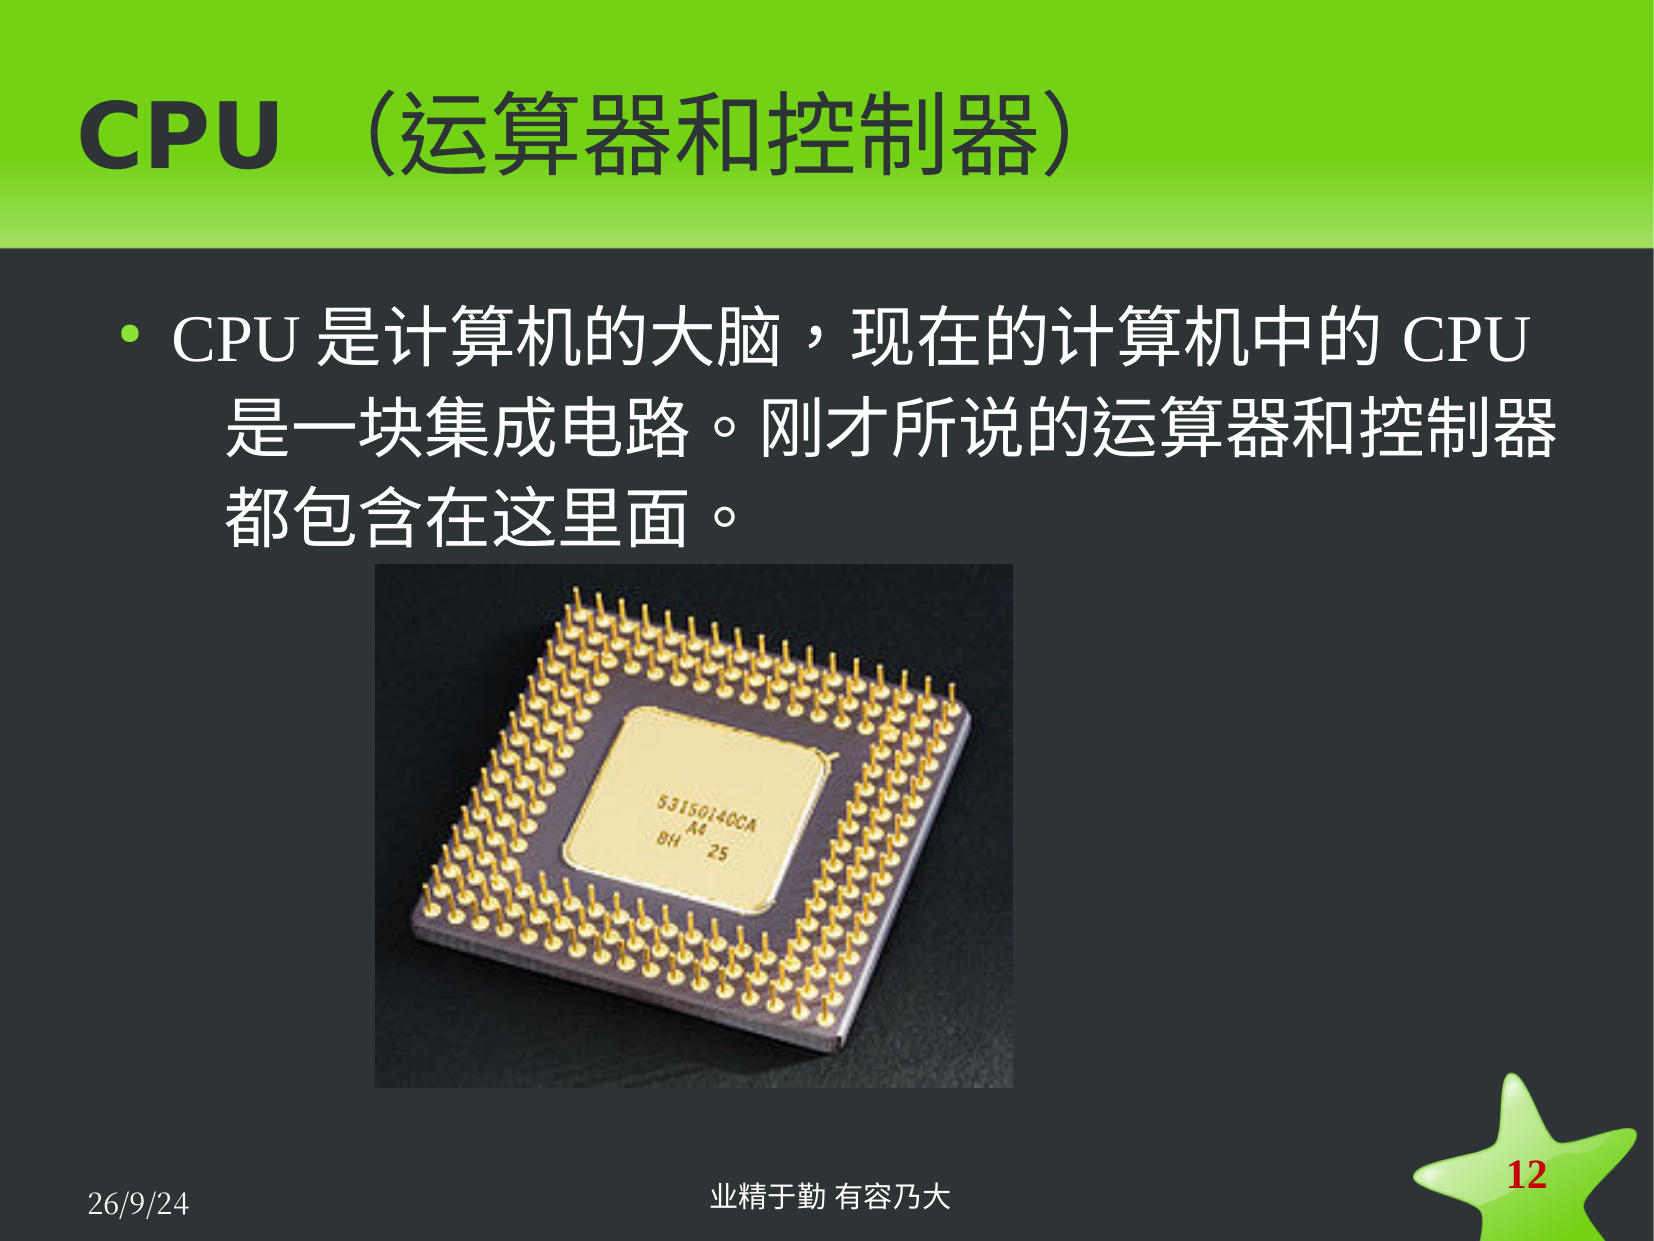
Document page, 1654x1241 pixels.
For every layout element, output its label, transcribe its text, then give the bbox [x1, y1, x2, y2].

list CPU是计算机的大脑，现在的计算机中的CPU是一块集成电路。刚才所说的运算器和控制器都包含在这里面。 [82, 290, 1571, 1109]
title CPU（运算器和控制器） [76, 29, 1565, 237]
picture [0, 0, 1654, 1241]
